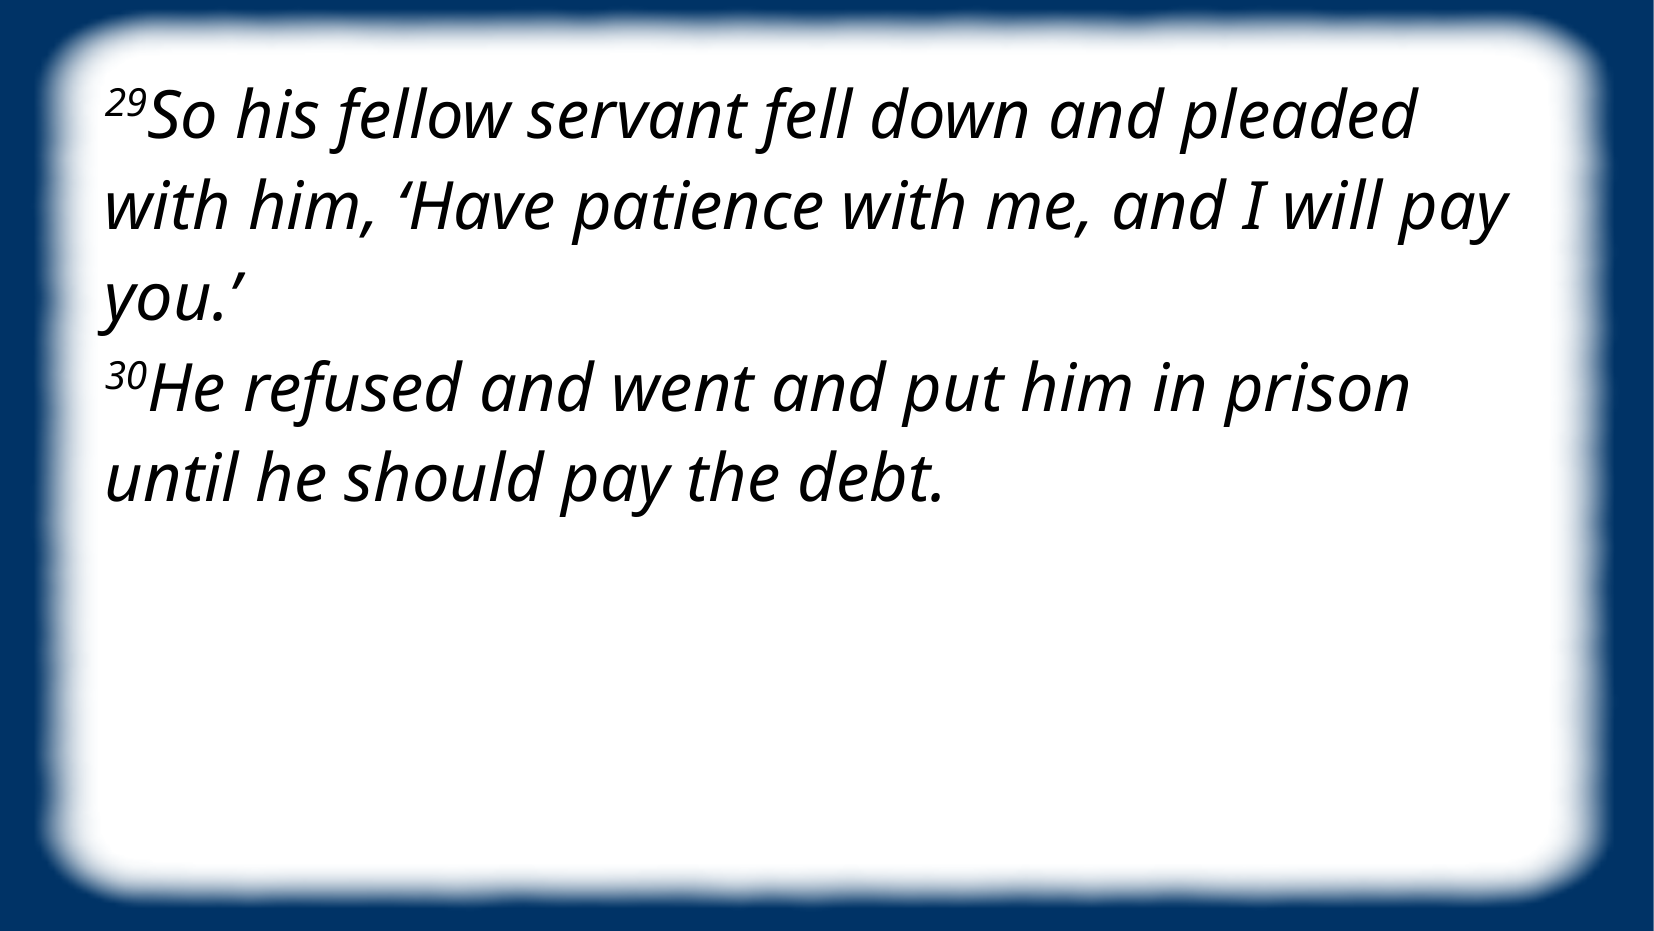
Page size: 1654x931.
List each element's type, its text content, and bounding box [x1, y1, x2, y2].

picture [0, 0, 1654, 931]
text_box 29So his fellow servant fell down and pleaded with him, ‘Have patience with me, and I will pay you.’ 30He refused and went and put him in prison until he should pay the debt. [90, 60, 1546, 519]
